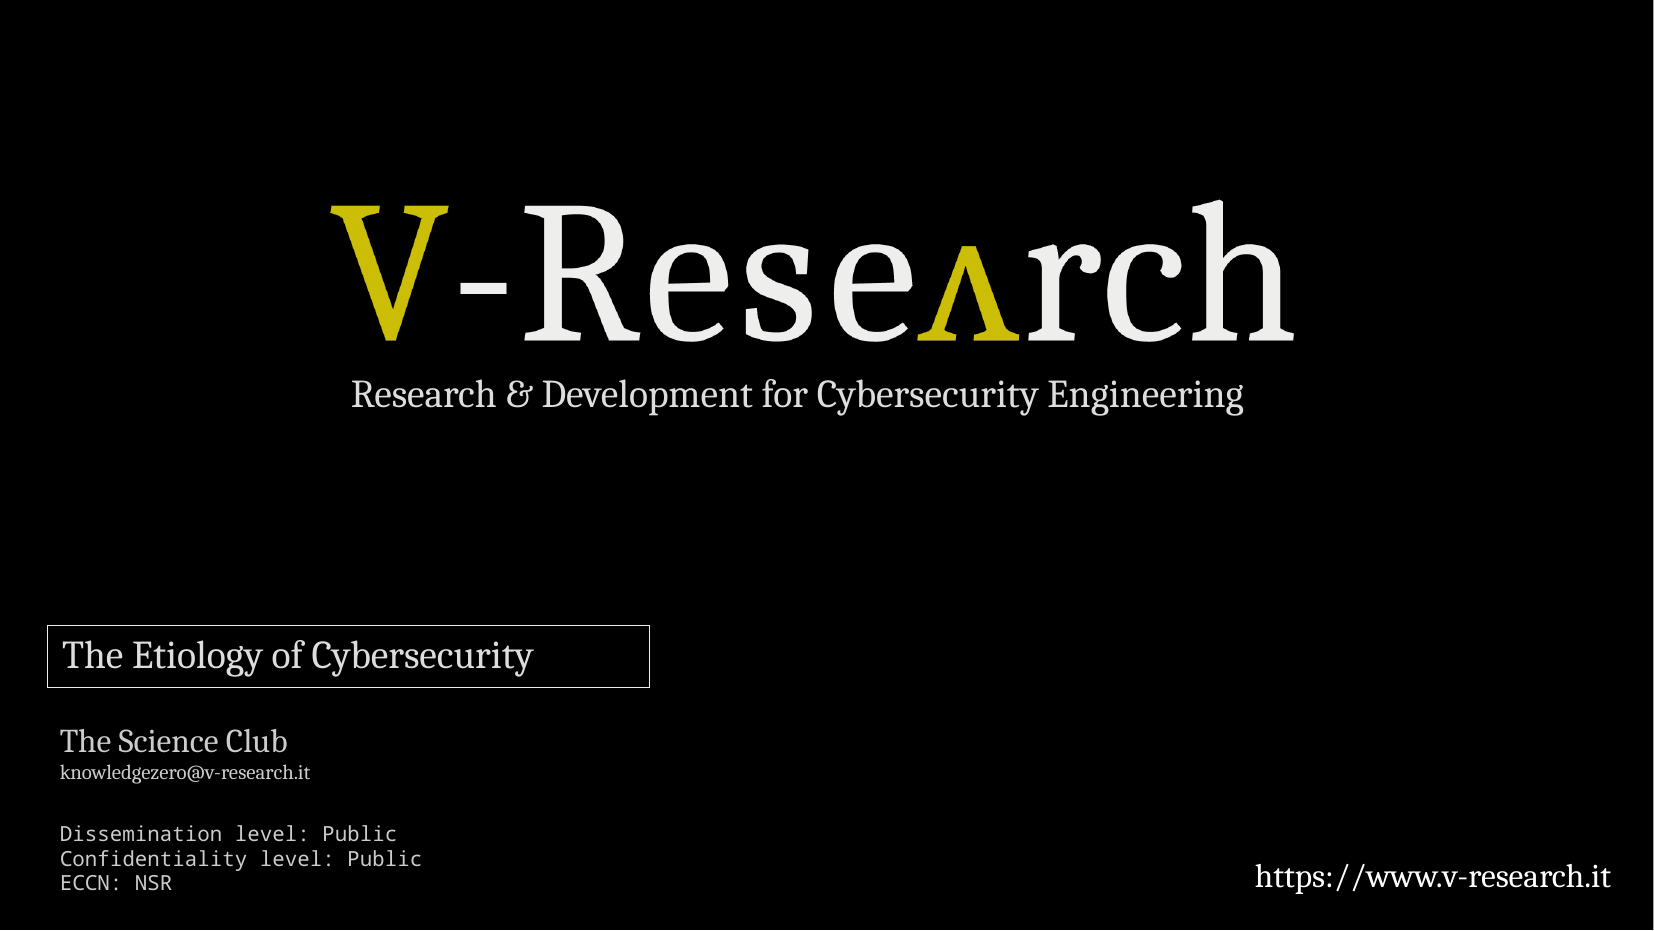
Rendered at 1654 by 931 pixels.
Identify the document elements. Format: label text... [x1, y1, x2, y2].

text_box https://www.v-research.it [1240, 850, 1644, 905]
picture [330, 199, 1294, 342]
text_box The Science Club knowledgezero@v-research.it [45, 715, 917, 799]
text_box Research & Development for Cybersecurity Engineering [336, 364, 1308, 426]
text_box The Etiology of Cybersecurity [47, 625, 650, 688]
text_box Dissemination level: Public Confidentiality level: Public ECCN: NSR [45, 815, 938, 903]
